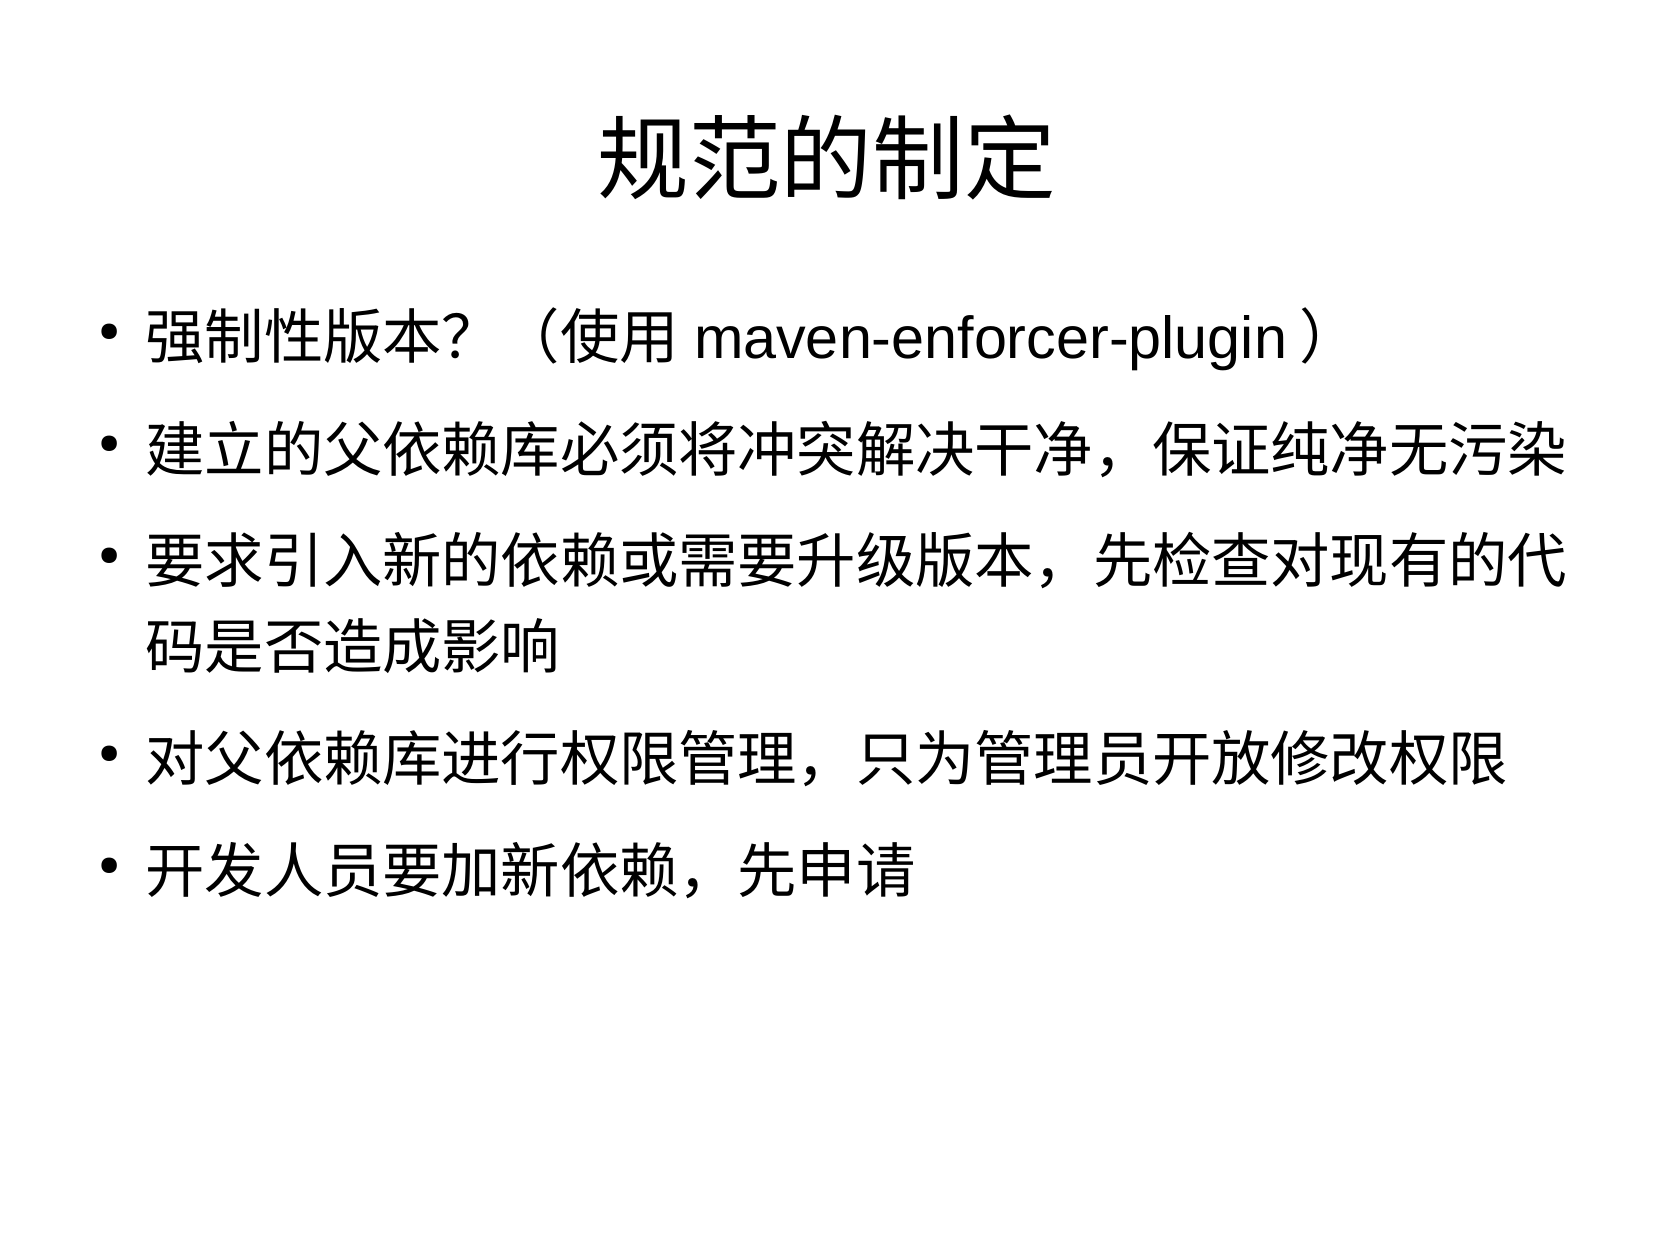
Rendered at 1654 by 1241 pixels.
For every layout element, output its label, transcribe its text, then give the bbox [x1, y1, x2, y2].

title 规范的制定 [82, 49, 1571, 257]
list 强制性版本？（使用maven-enforcer-plugin） 建立的父依赖库必须将冲突解决干净，保证纯净无污染 要求引入新的依赖或需要升级版本，先检查对现有的代码是否造成影响 对父依赖库进行权限管理，只为管理员开放修改权限 开发人员要加新依赖，先申请 [82, 290, 1571, 1010]
